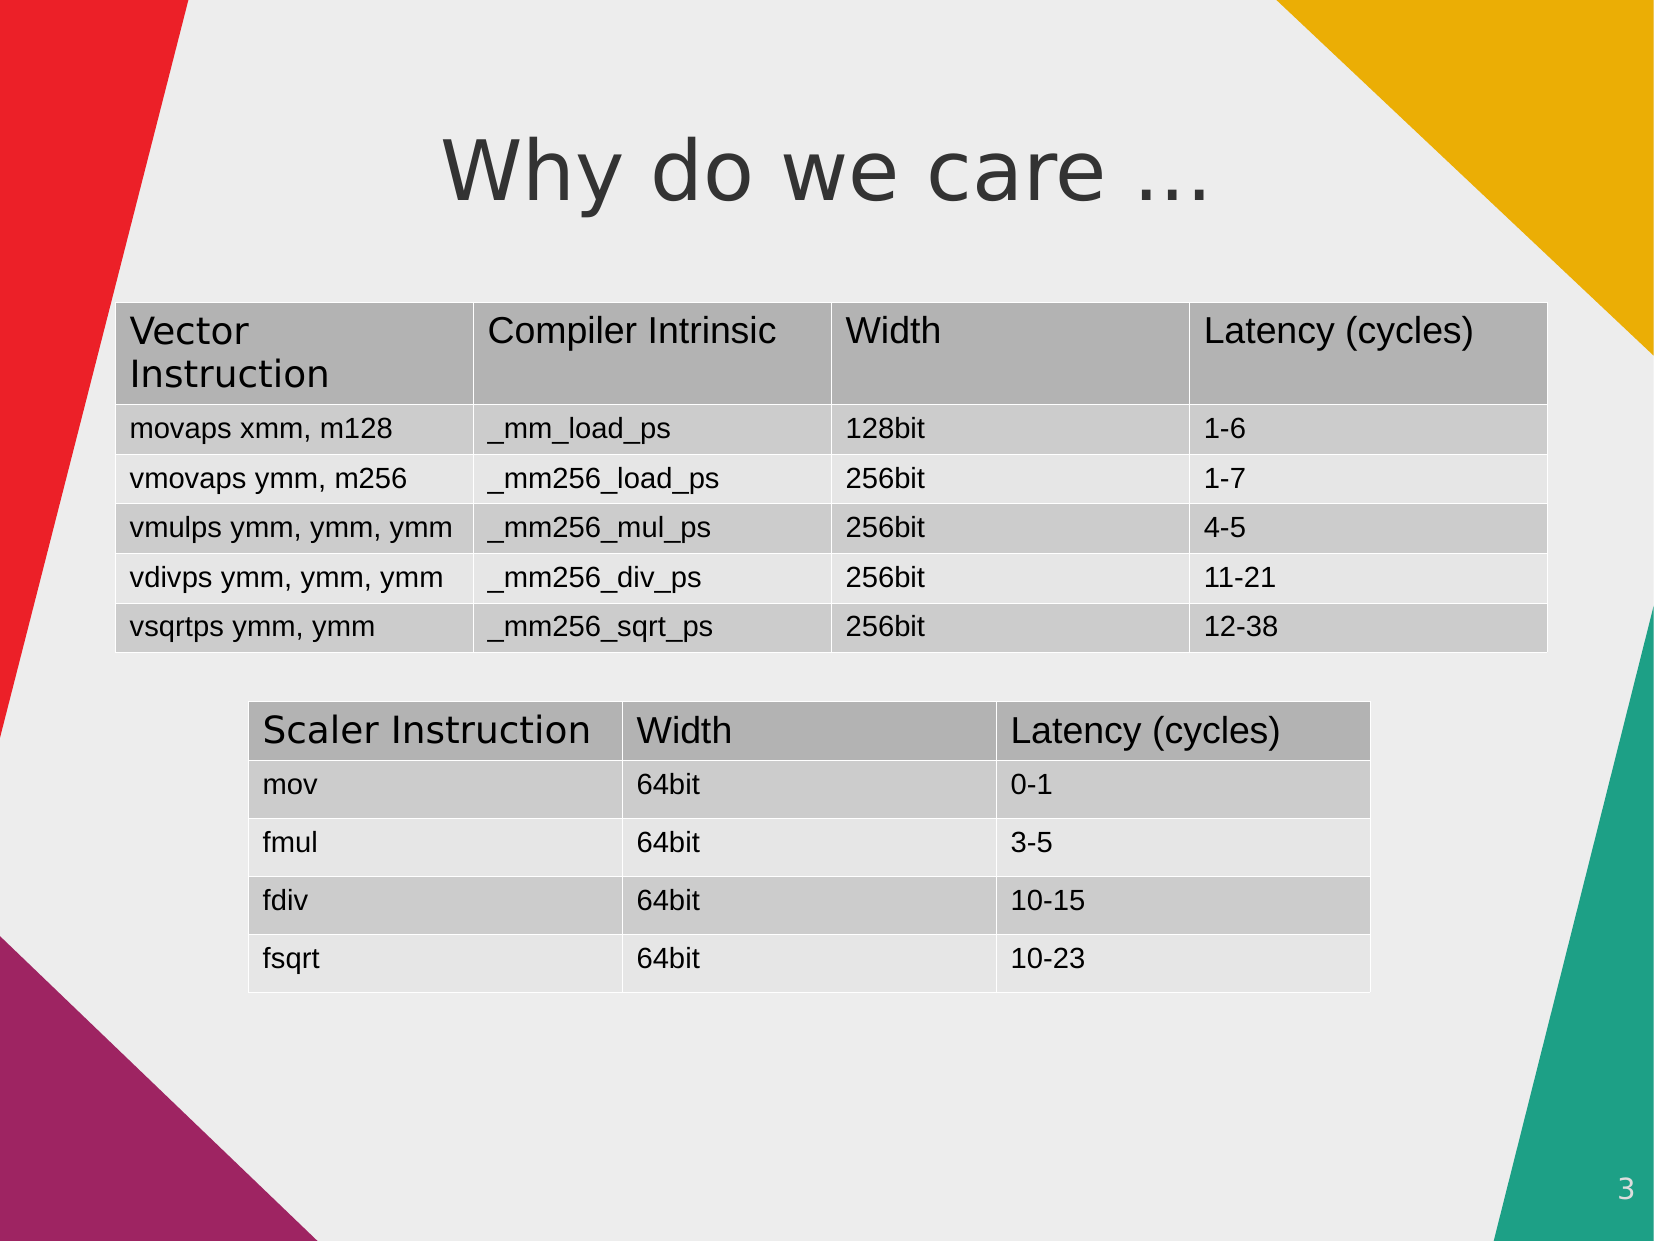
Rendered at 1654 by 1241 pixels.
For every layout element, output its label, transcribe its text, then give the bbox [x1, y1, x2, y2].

table_cell 1-7 [1190, 455, 1547, 503]
table_cell _mm256_div_ps [474, 554, 831, 603]
table_cell 128bit [832, 405, 1189, 454]
table_cell 64bit [623, 819, 996, 876]
table_header Width [832, 303, 1189, 404]
table_cell 64bit [623, 935, 996, 992]
table_cell 64bit [623, 877, 996, 934]
table_cell 3-5 [997, 819, 1370, 876]
table_cell mov [249, 761, 622, 818]
table_cell fmul [249, 819, 622, 876]
table_cell fdiv [249, 877, 622, 934]
table_cell 10-15 [997, 877, 1370, 934]
table_cell vmovaps ymm, m256 [116, 455, 473, 503]
table_cell _mm256_sqrt_ps [474, 604, 831, 652]
table_cell _mm_load_ps [474, 405, 831, 454]
table_header Latency (cycles) [1190, 303, 1547, 404]
table_header Latency (cycles) [997, 702, 1370, 760]
table_cell 1-6 [1190, 405, 1547, 454]
table_cell 12-38 [1190, 604, 1547, 652]
table_cell 256bit [832, 455, 1189, 503]
table_header Compiler Intrinsic [474, 303, 831, 404]
table_cell vdivps ymm, ymm, ymm [116, 554, 473, 603]
table_cell 256bit [832, 504, 1189, 553]
table_cell 64bit [623, 761, 996, 818]
table_cell 256bit [832, 554, 1189, 603]
table_cell 0-1 [997, 761, 1370, 818]
table_cell movaps xmm, m128 [116, 405, 473, 454]
title Why do we care ... [114, 73, 1539, 271]
table_cell 256bit [832, 604, 1189, 652]
table_cell vsqrtps ymm, ymm [116, 604, 473, 652]
table_cell vmulps ymm, ymm, ymm [116, 504, 473, 553]
table_cell _mm256_load_ps [474, 455, 831, 503]
table_cell _mm256_mul_ps [474, 504, 831, 553]
table_header Scaler Instruction [249, 702, 622, 760]
table_cell fsqrt [249, 935, 622, 992]
table_header Vector Instruction [116, 303, 473, 404]
table_cell 11-21 [1190, 554, 1547, 603]
table_header Width [623, 702, 996, 760]
table_cell 4-5 [1190, 504, 1547, 553]
table_cell 10-23 [997, 935, 1370, 992]
